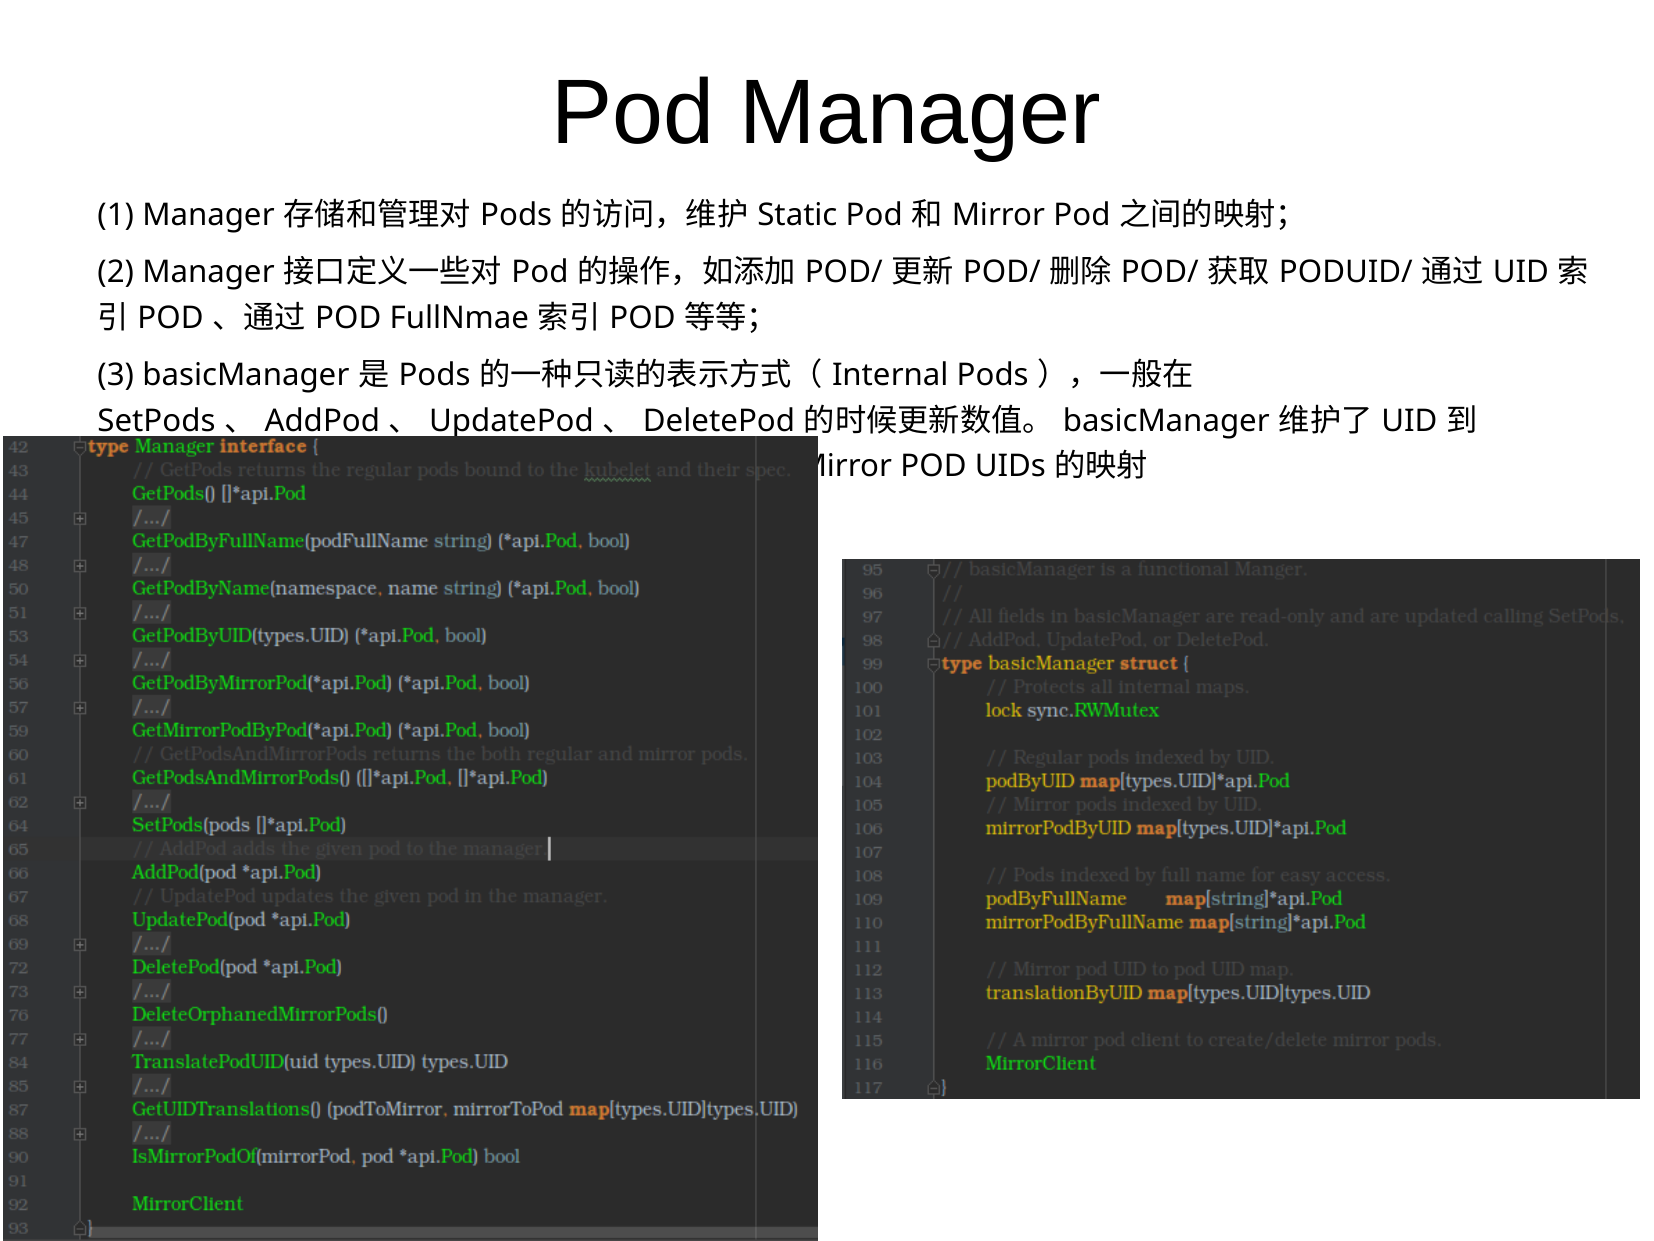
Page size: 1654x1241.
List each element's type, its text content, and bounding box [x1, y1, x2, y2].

picture [3, 436, 818, 1241]
title Pod Manager [82, 8, 1571, 181]
text_box (1) Manager存储和管理对Pods的访问，维护Static Pod和Mirror Pod之间的映射； (2) Manager接口定义一些对Pod的操作，如添加POD/更新POD/删除POD/获取PODUID/通过UID索引POD、通过POD FullNmae索引POD等等； (3) basicManager是Pods的一种只读的表示方式（Internal Pods），一般在SetPods、AddPod、UpdatePod、DeletePod的时候更新数值。basicManager维护了UID到POD、FullName到POD、Static POD UIDs到Mirror POD UIDs的映射 [82, 181, 1607, 440]
picture [842, 559, 1640, 1099]
